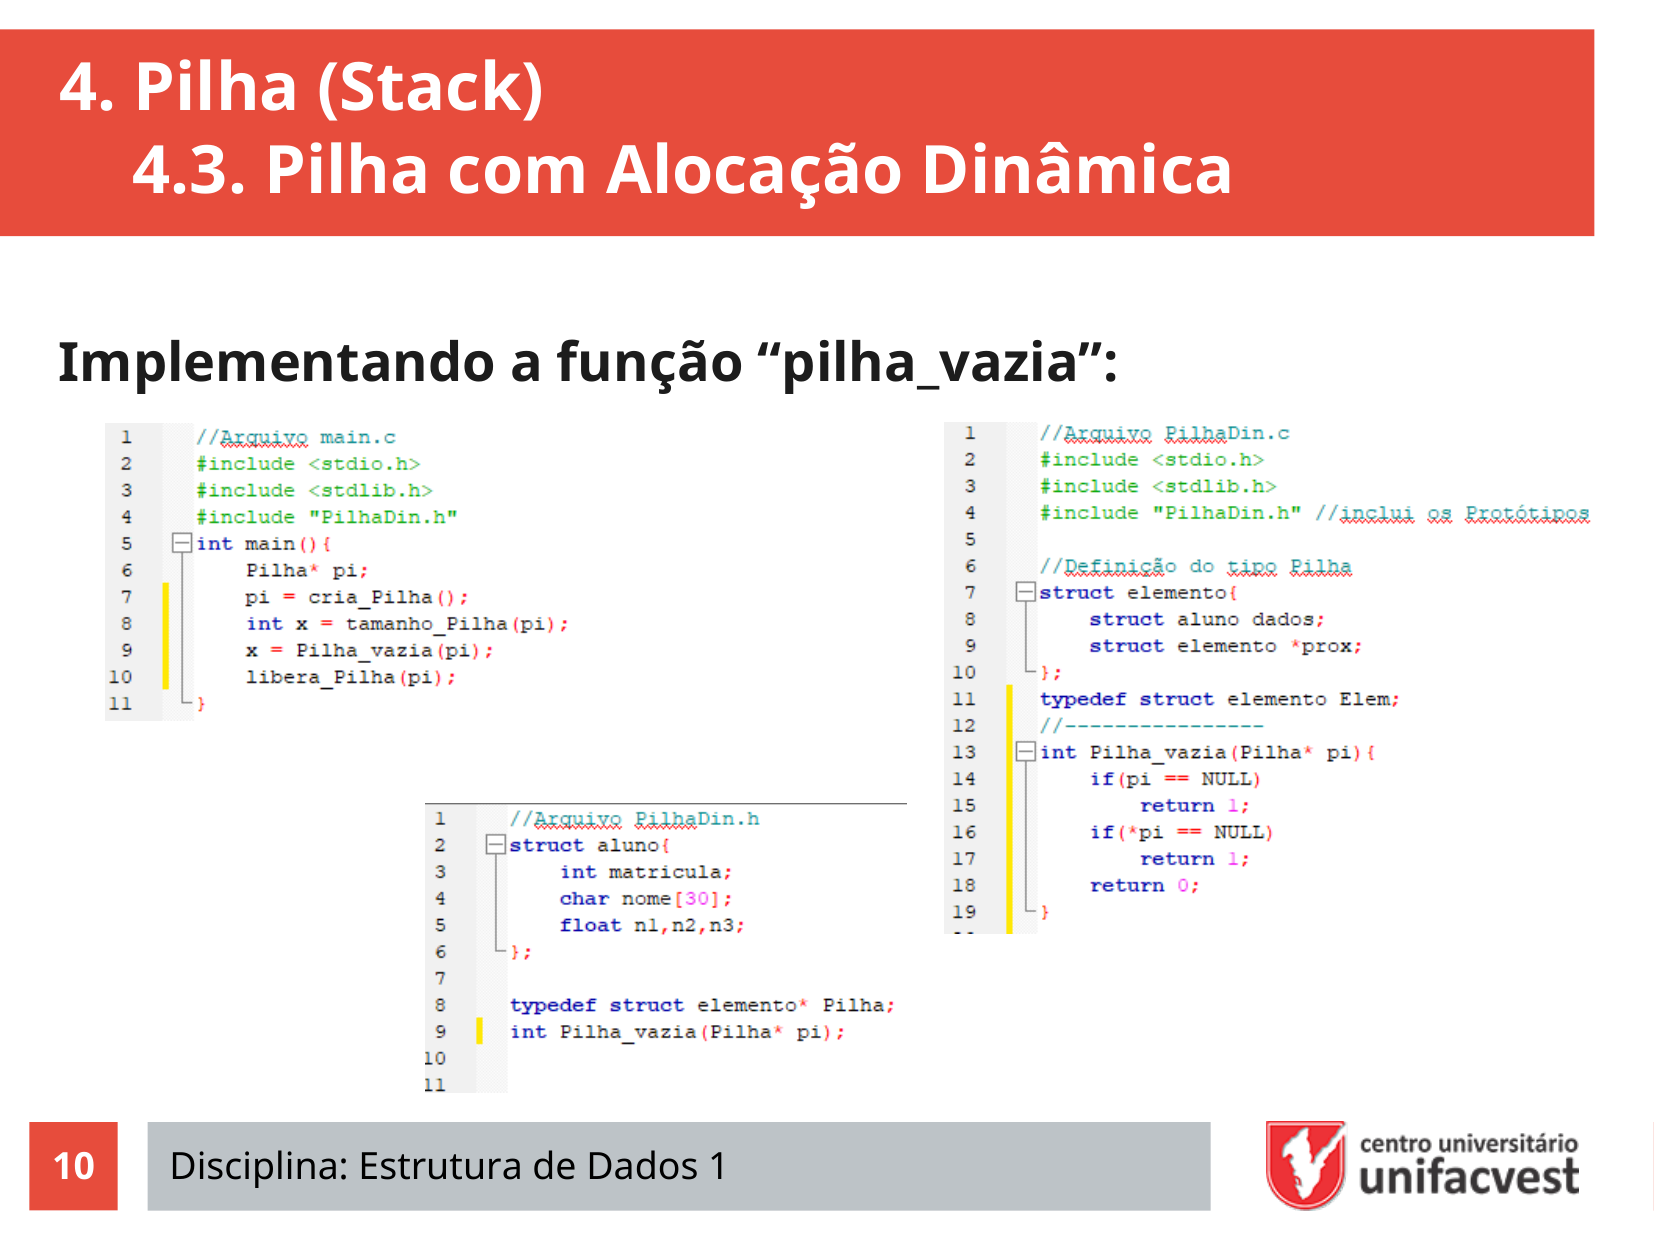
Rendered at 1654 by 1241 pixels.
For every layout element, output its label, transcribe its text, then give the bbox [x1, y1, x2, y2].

picture [1266, 1121, 1579, 1211]
text_box Disciplina: Estrutura de Dados 1 [154, 1132, 1205, 1196]
list Implementando a função “pilha_vazia”: [59, 324, 1566, 1093]
title 4. Pilha (Stack) 4.3. Pilha com Alocação Dinâmica [59, 59, 1595, 207]
picture [425, 803, 907, 1093]
text_box [1238, 1120, 1654, 1212]
picture [105, 423, 579, 721]
picture [944, 422, 1606, 934]
